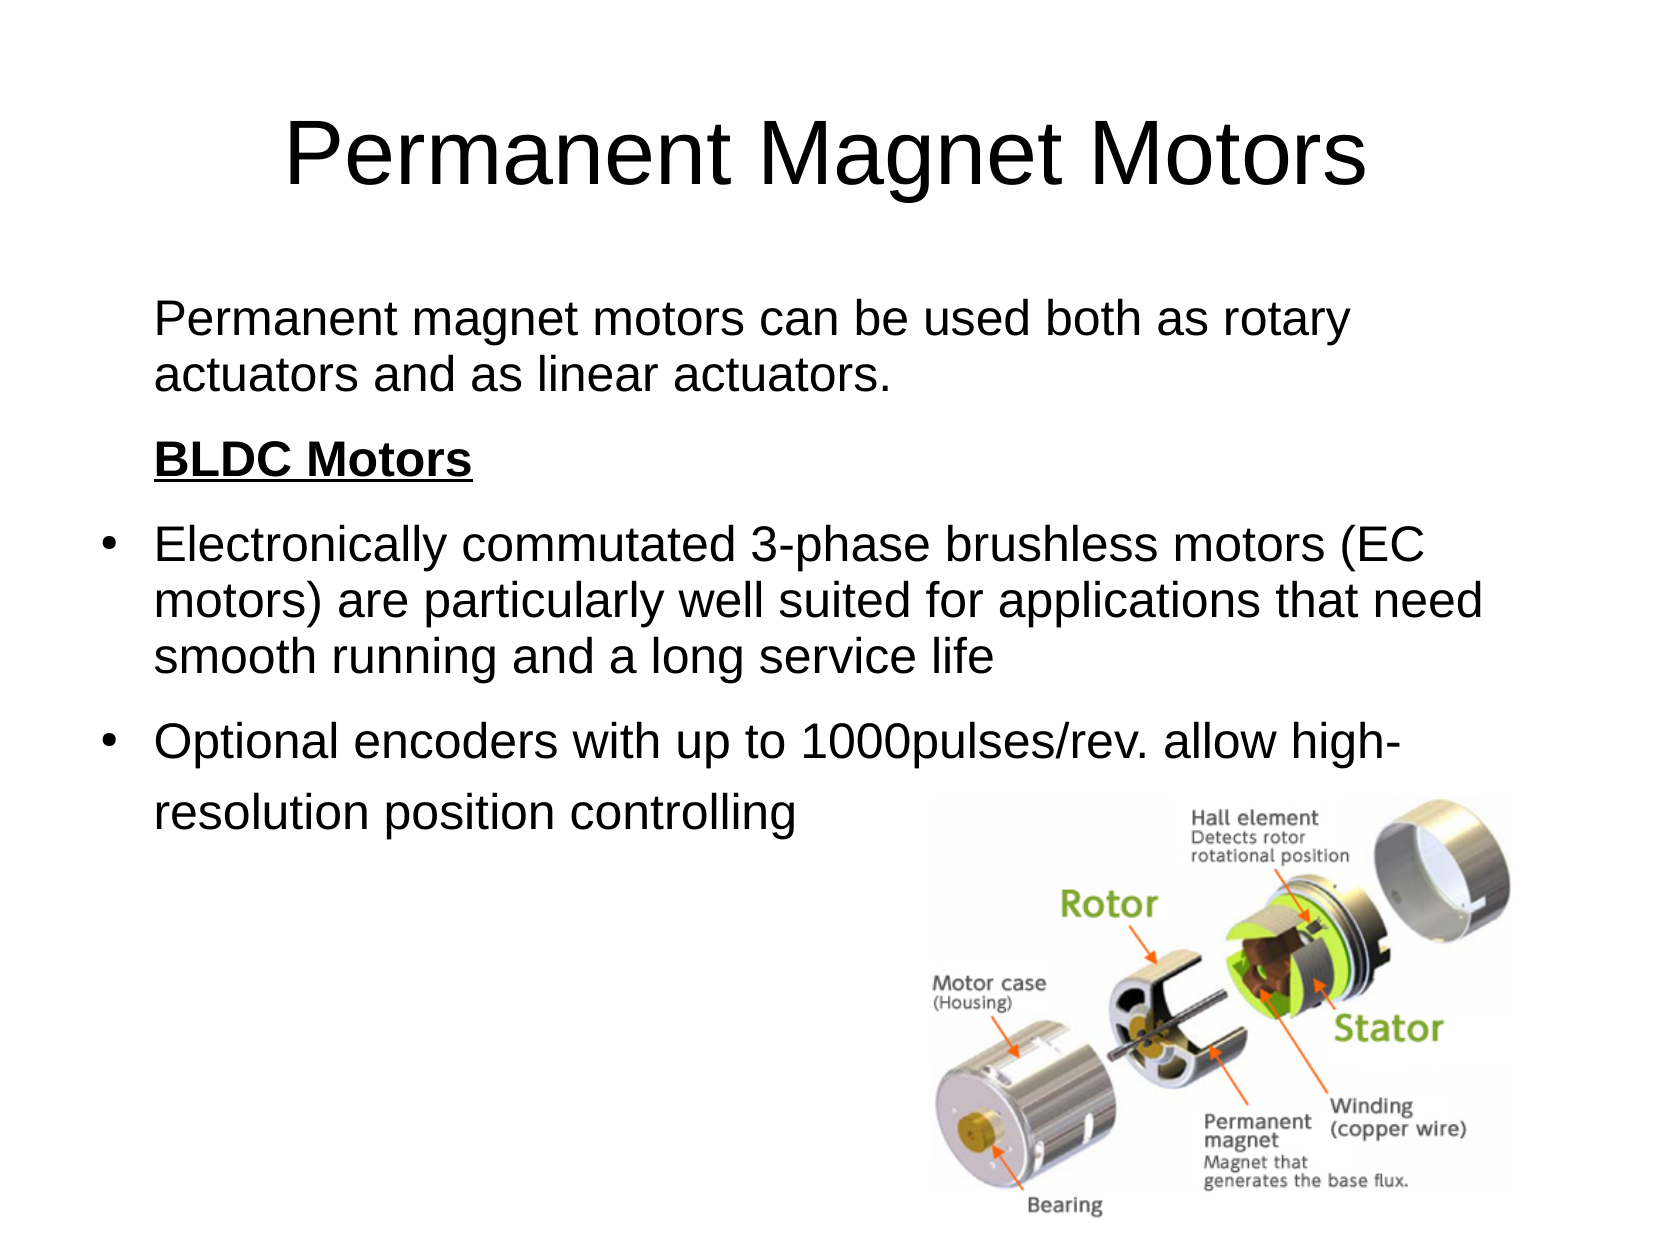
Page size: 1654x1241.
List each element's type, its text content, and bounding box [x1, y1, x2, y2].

picture [930, 976, 1518, 1219]
list Permanent magnet motors can be used both as rotary actuators and as linear actuators. BLDC Motors Electronically commutated 3-phase brushless motors (EC motors) are particularly well suited for applications that need smooth running and a long service life Optional encoders with up to 1000pulses/rev. allow high-resolution position controlling [82, 290, 1571, 976]
title Permanent Magnet Motors [82, 49, 1571, 257]
